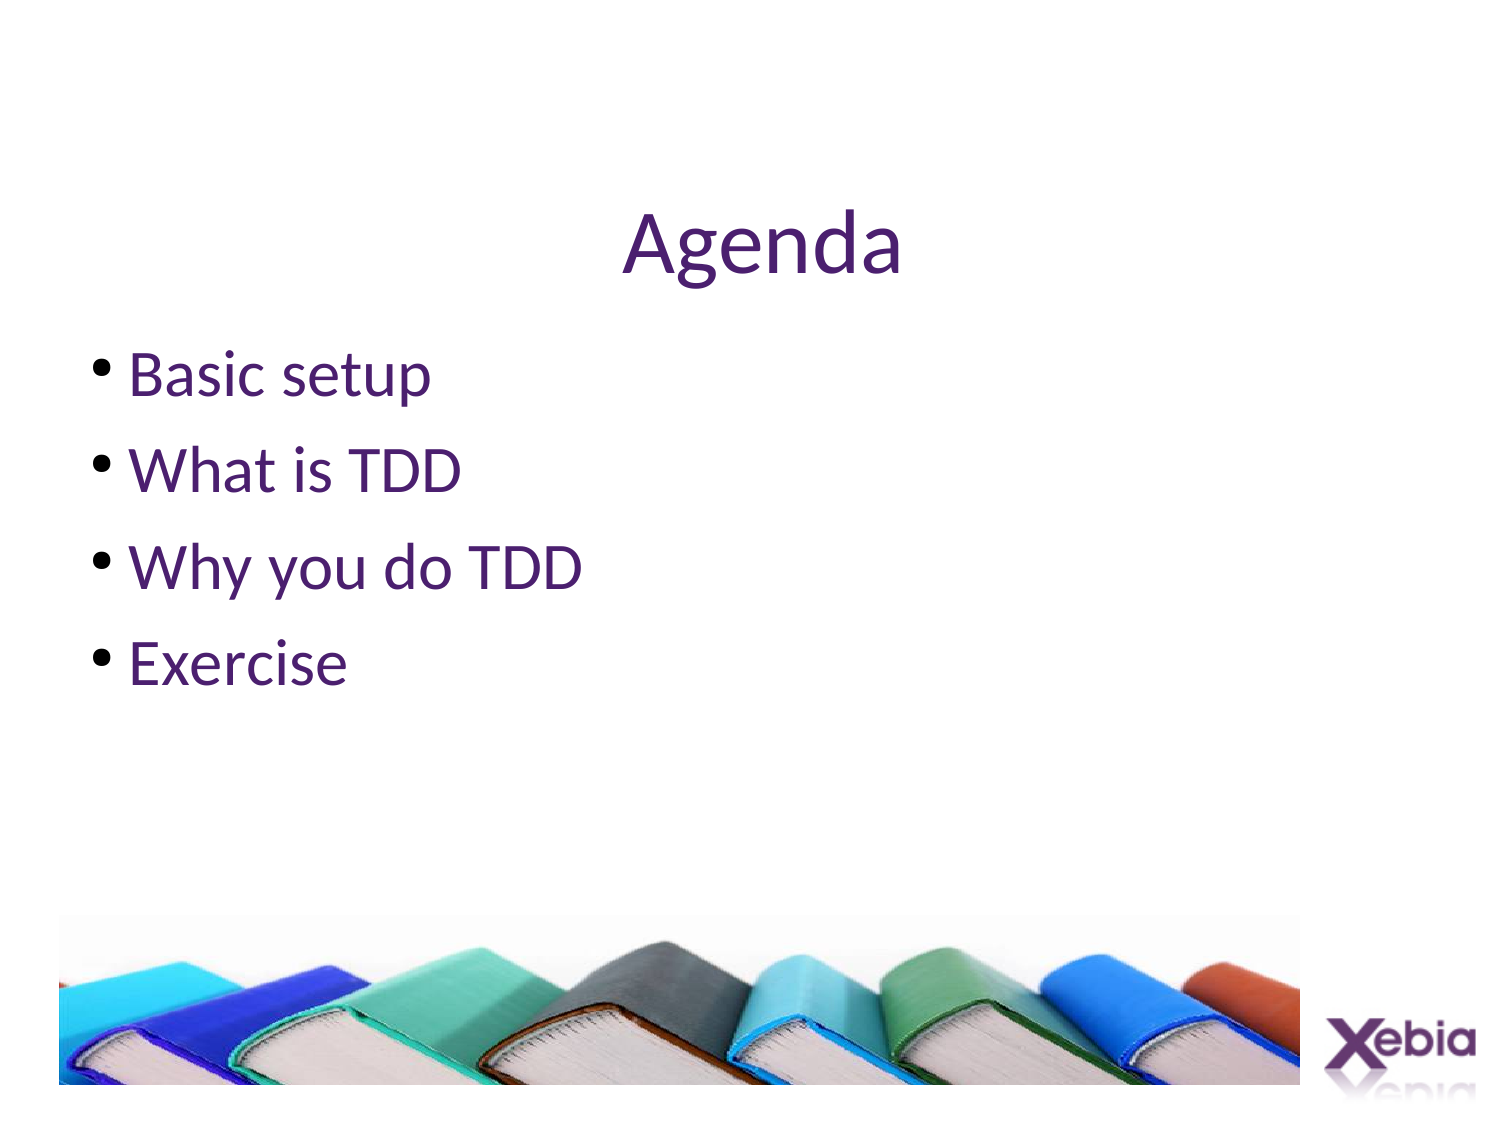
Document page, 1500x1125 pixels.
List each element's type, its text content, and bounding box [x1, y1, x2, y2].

picture [59, 915, 1300, 1085]
title Agenda [88, 135, 1439, 339]
list Basic setup What is TDD Why you do TDD Exercise [75, 321, 1426, 1080]
picture [1324, 970, 1479, 1125]
